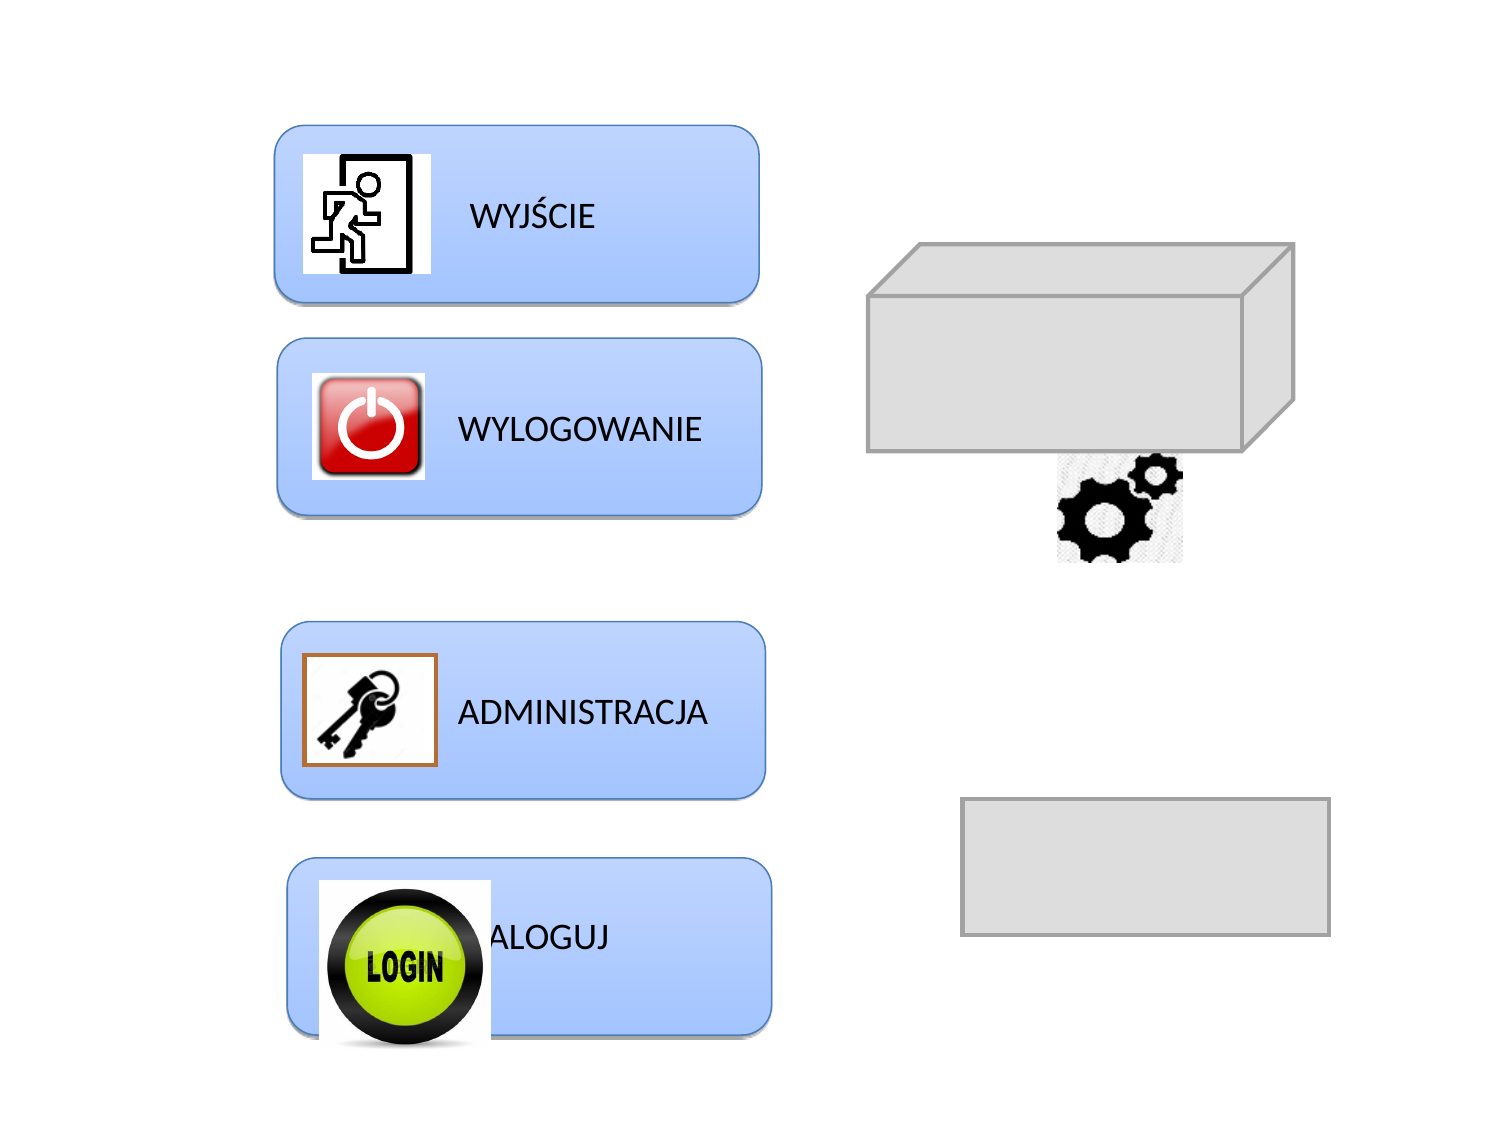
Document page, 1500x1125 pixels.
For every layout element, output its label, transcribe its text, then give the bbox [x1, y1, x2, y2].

text_box WYJŚCIE [454, 183, 821, 245]
text_box ADMINISTRACJA [442, 679, 810, 741]
text_box [868, 244, 1294, 452]
text_box ZALOGUJ [491, 904, 821, 965]
text_box [274, 125, 760, 303]
text_box [963, 799, 1329, 935]
picture [306, 657, 435, 764]
text_box [287, 857, 772, 1036]
picture [319, 880, 491, 1051]
text_box [281, 621, 766, 799]
text_box [277, 338, 762, 516]
picture [312, 373, 425, 480]
text_box WYLOGOWANIE [442, 396, 810, 457]
text_box [491, 965, 772, 1036]
picture [303, 154, 431, 274]
picture [1057, 451, 1183, 563]
